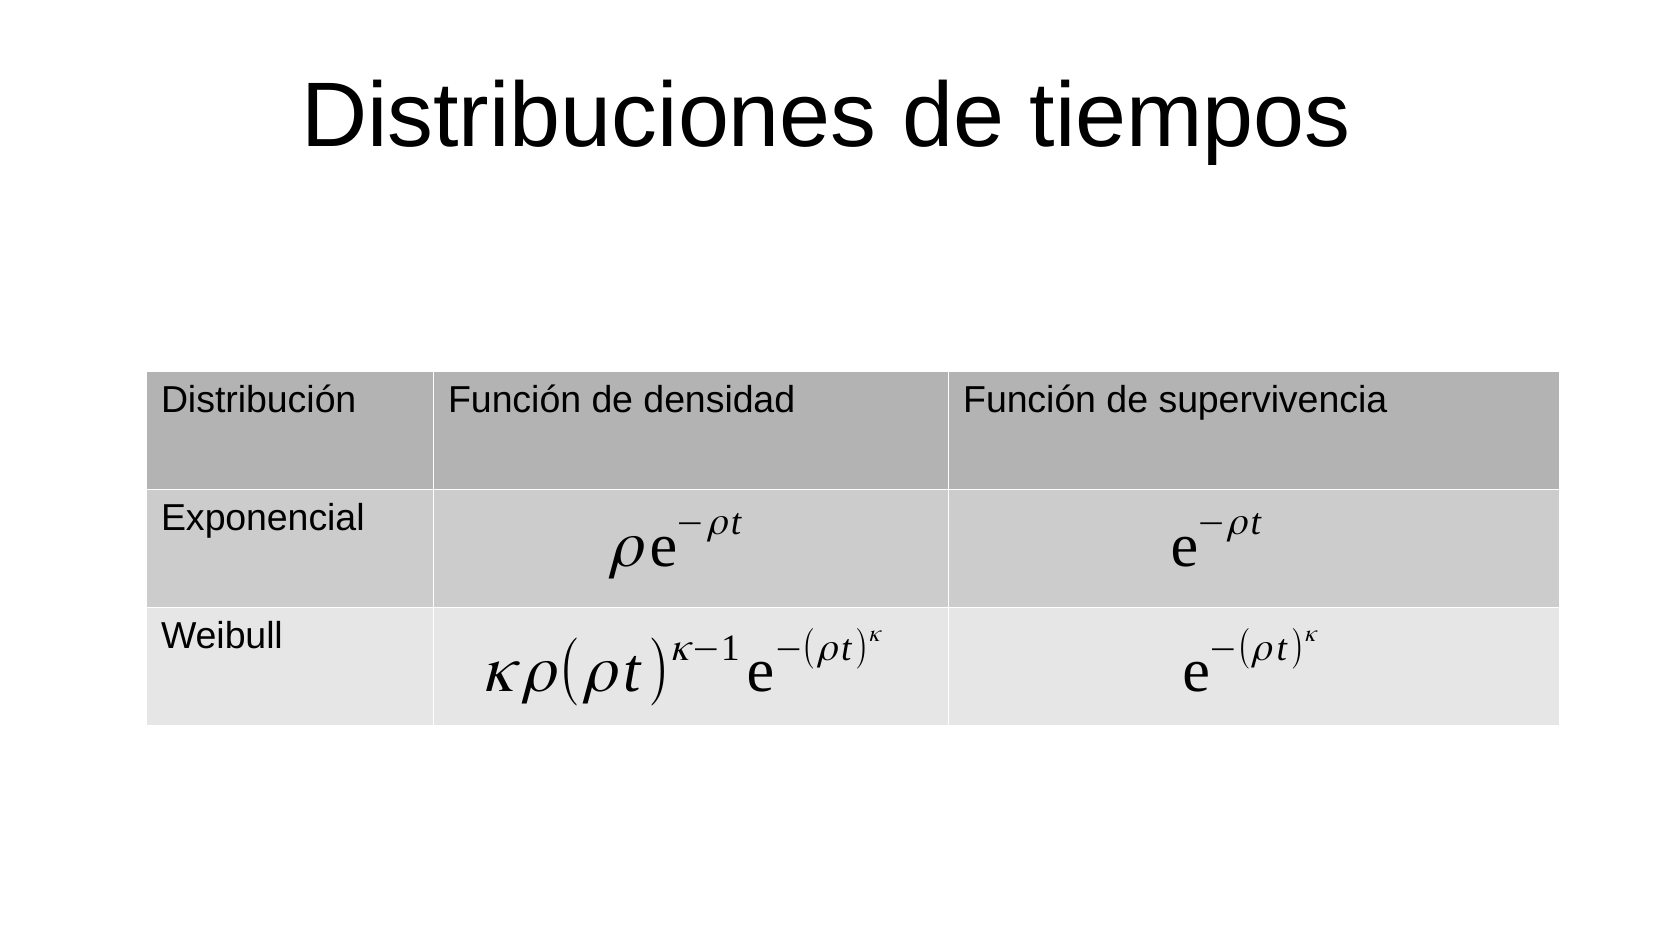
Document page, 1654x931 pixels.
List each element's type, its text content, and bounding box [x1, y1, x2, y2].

chart [1163, 501, 1271, 580]
chart [472, 625, 888, 709]
table_cell [434, 490, 948, 607]
title Distribuciones de tiempos [82, 37, 1571, 193]
table_header Distribución [147, 372, 433, 489]
table_cell [949, 608, 1559, 725]
table_cell Exponencial [147, 490, 433, 607]
chart [602, 501, 750, 583]
table_cell [949, 490, 1559, 607]
table_header Función de supervivencia [949, 372, 1559, 489]
table_cell [434, 608, 948, 725]
table_header Función de densidad [434, 372, 948, 489]
table_cell Weibull [147, 608, 433, 725]
chart [1175, 625, 1323, 705]
